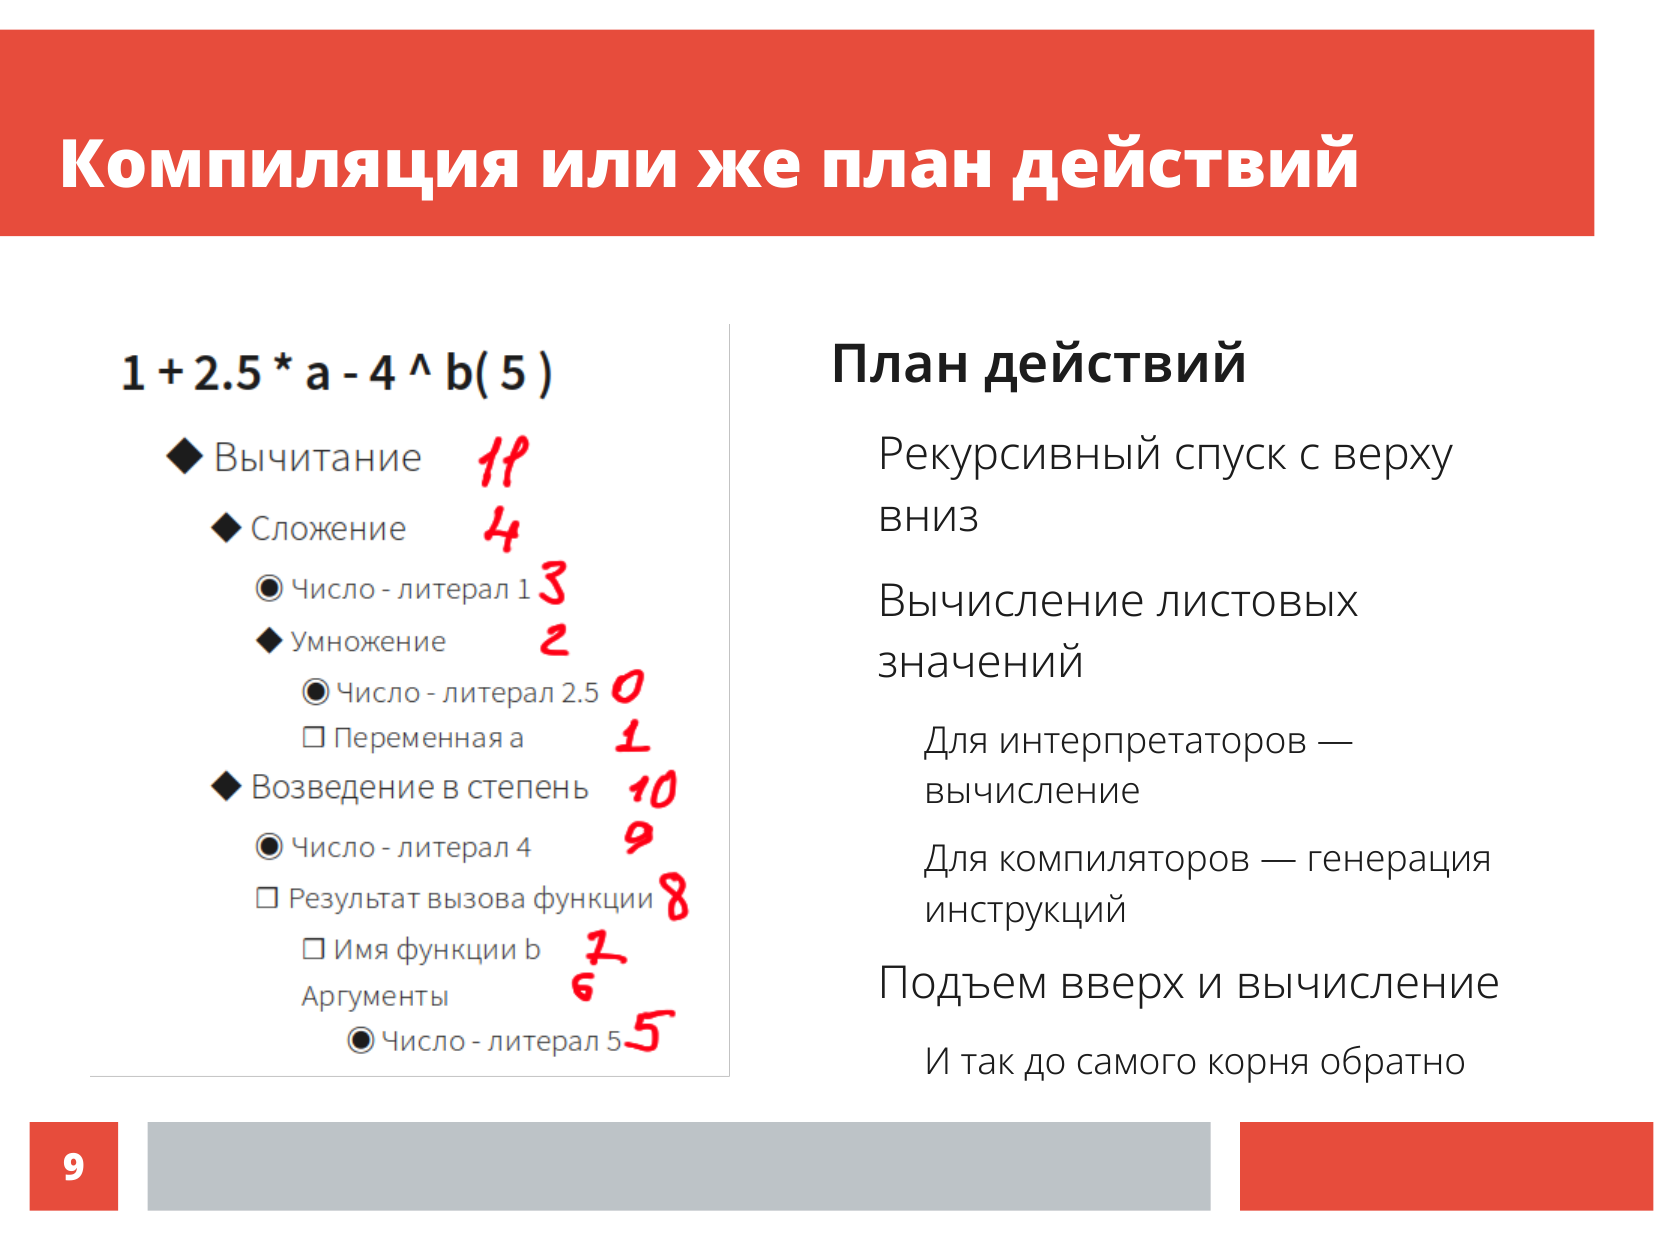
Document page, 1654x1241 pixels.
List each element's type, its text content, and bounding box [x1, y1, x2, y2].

title Компиляция или же план действий [59, 59, 1595, 207]
picture [90, 324, 763, 1093]
list План действий Рекурсивный спуск с верху вниз Вычисление листовых значений Для интерпретаторов — вычисление Для компиляторов — генерация инструкций Подъем вверх и вычисление И так до самого корня обратно [830, 324, 1566, 1093]
